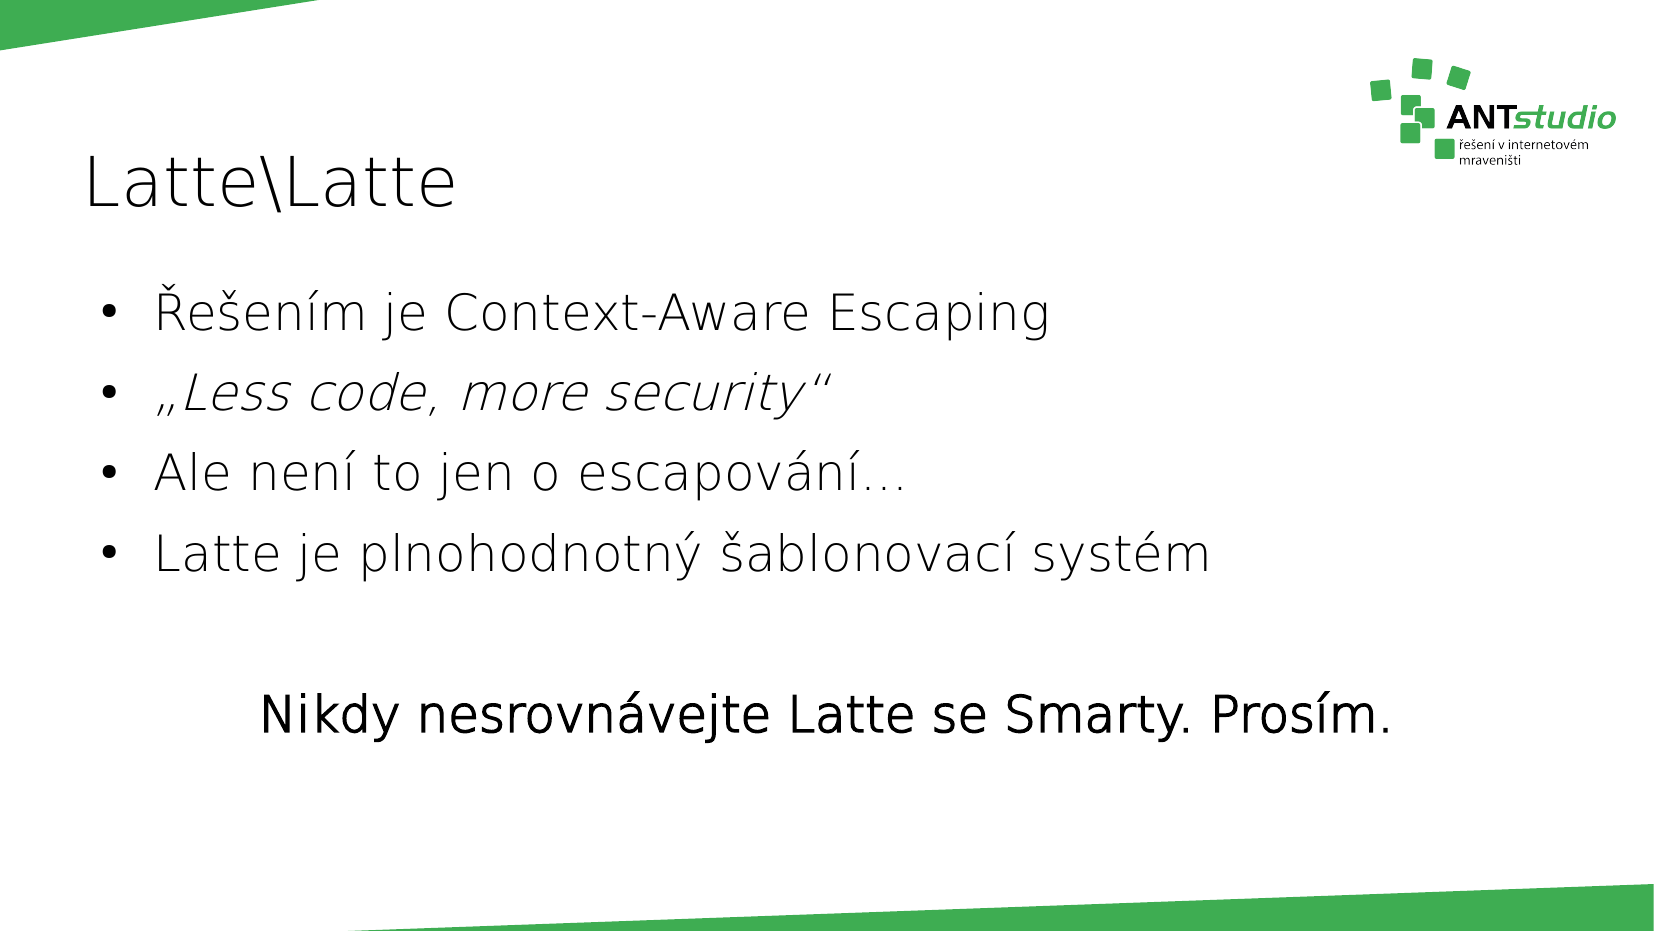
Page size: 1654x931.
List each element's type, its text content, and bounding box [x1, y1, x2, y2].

title Latte\Latte [82, 104, 1571, 260]
list Řešením je Context-Aware Escaping „Less code, more security“ Ale není to jen o escapování... Latte je plnohodnotný šablonovací systém Nikdy nesrovnávejte Latte se Smarty. Prosím. [82, 283, 1571, 847]
picture [1370, 58, 1616, 165]
